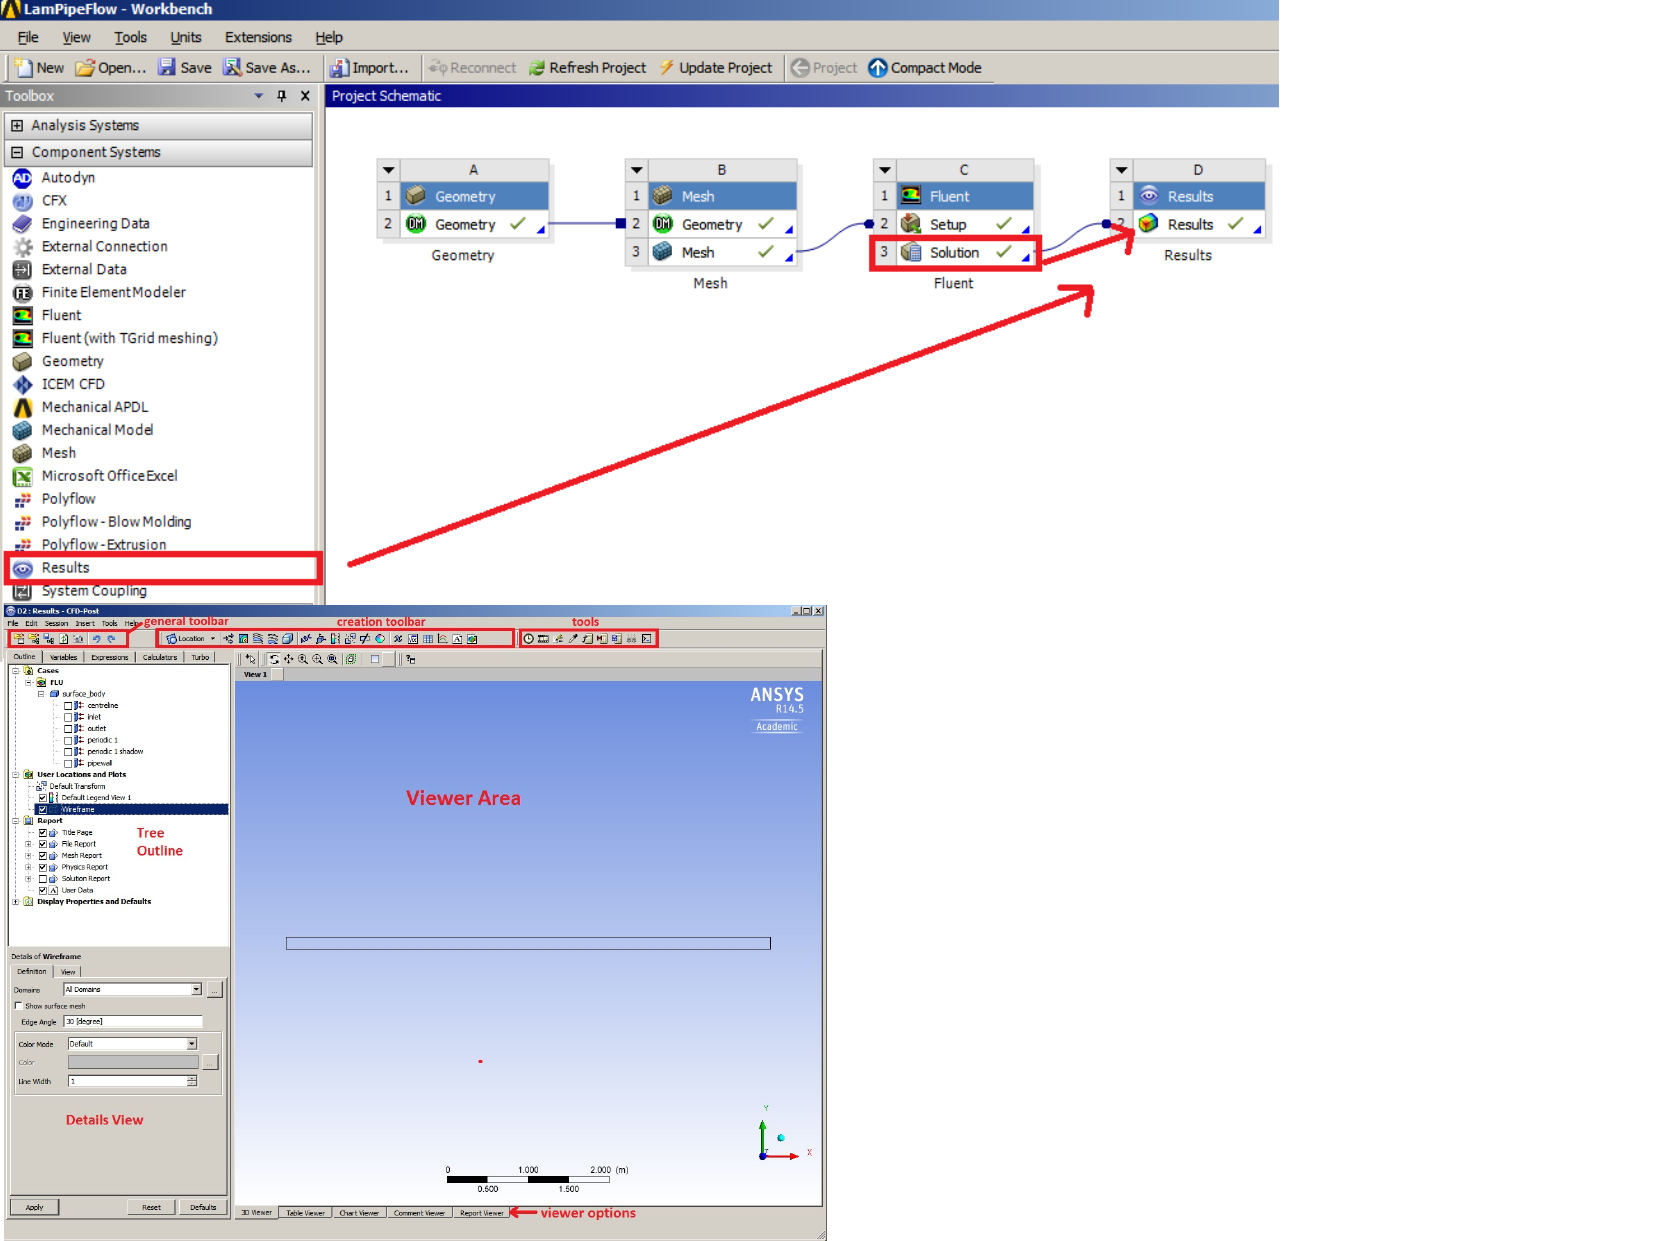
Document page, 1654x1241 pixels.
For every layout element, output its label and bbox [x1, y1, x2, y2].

picture [0, 0, 1279, 1241]
